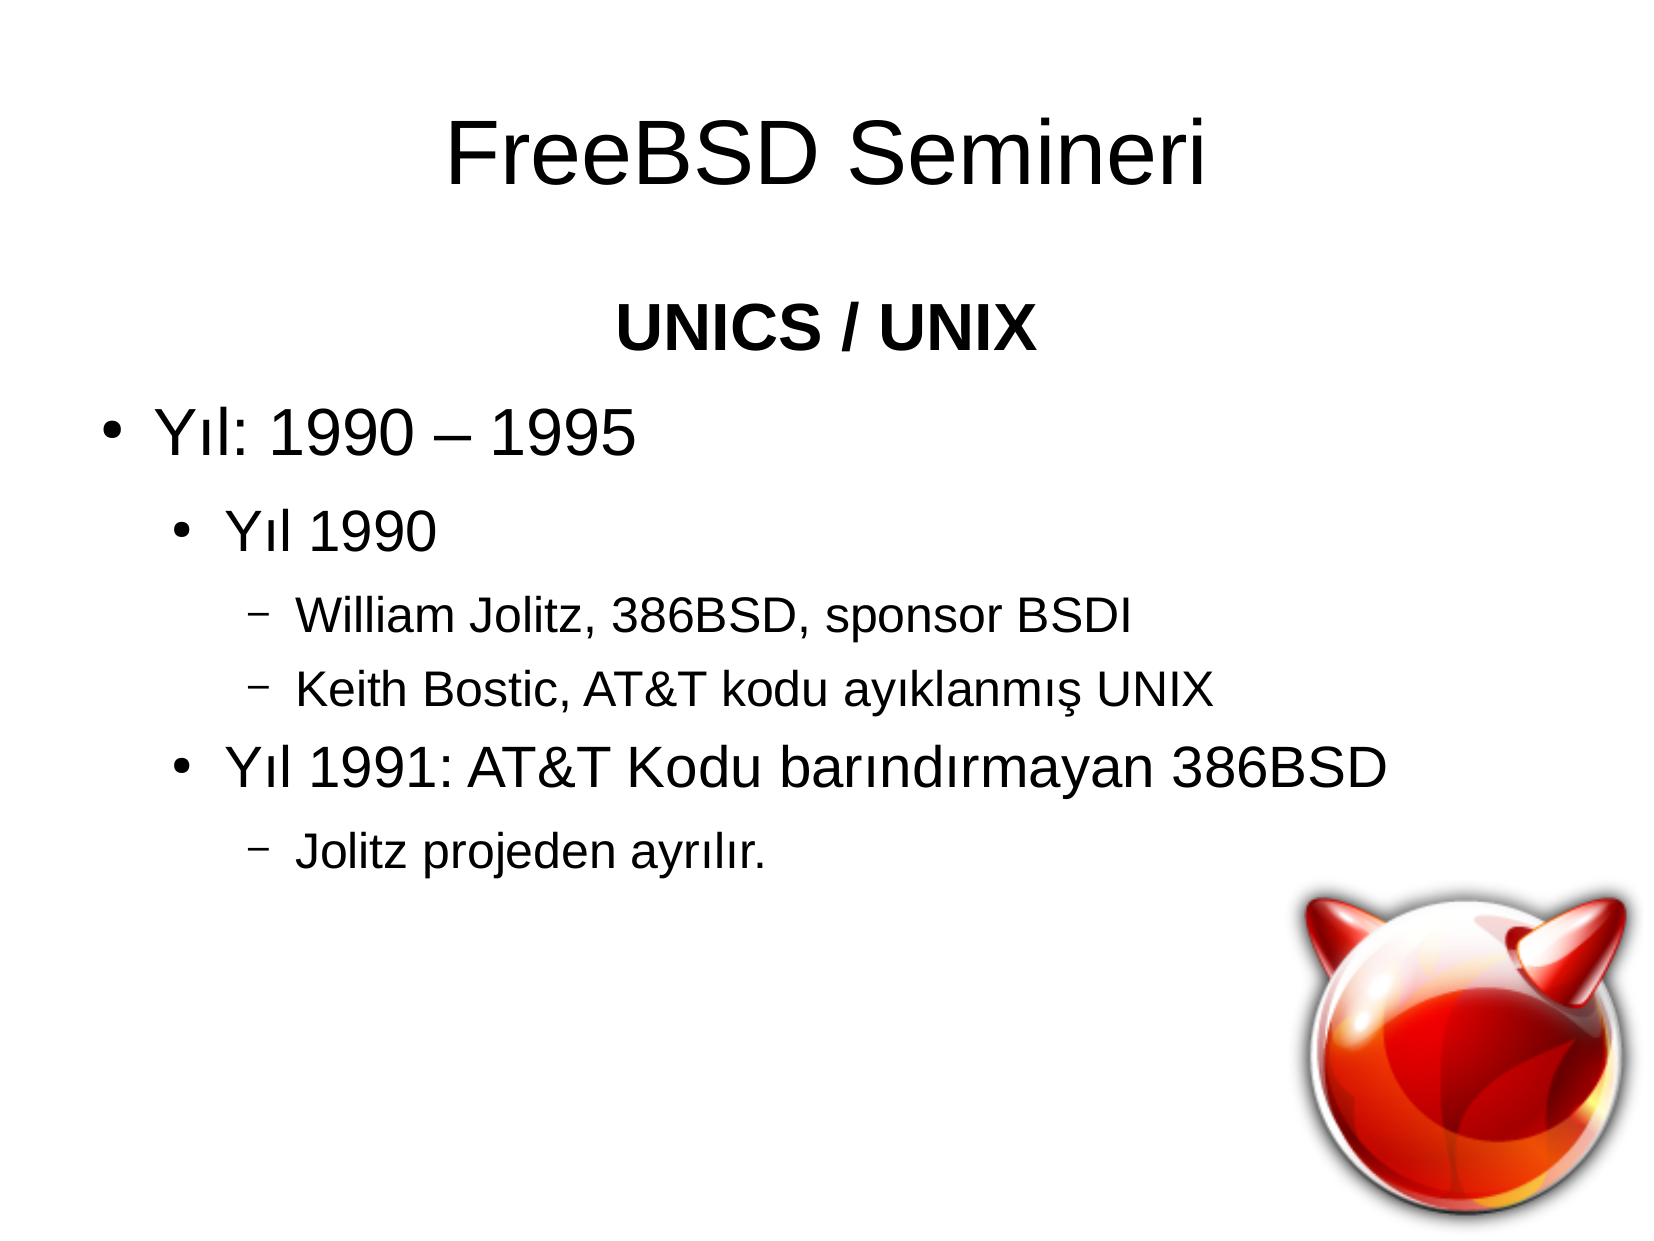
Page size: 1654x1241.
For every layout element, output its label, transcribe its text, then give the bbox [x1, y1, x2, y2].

title FreeBSD Semineri [82, 49, 1571, 257]
list UNICS / UNIX Yıl: 1990 – 1995 Yıl 1990 William Jolitz, 386BSD, sponsor BSDI Keith Bostic, AT&T kodu ayıklanmış UNIX Yıl 1991: AT&T Kodu barındırmayan 386BSD Jolitz projeden ayrılır. [82, 290, 1571, 1109]
picture [1282, 875, 1654, 1241]
